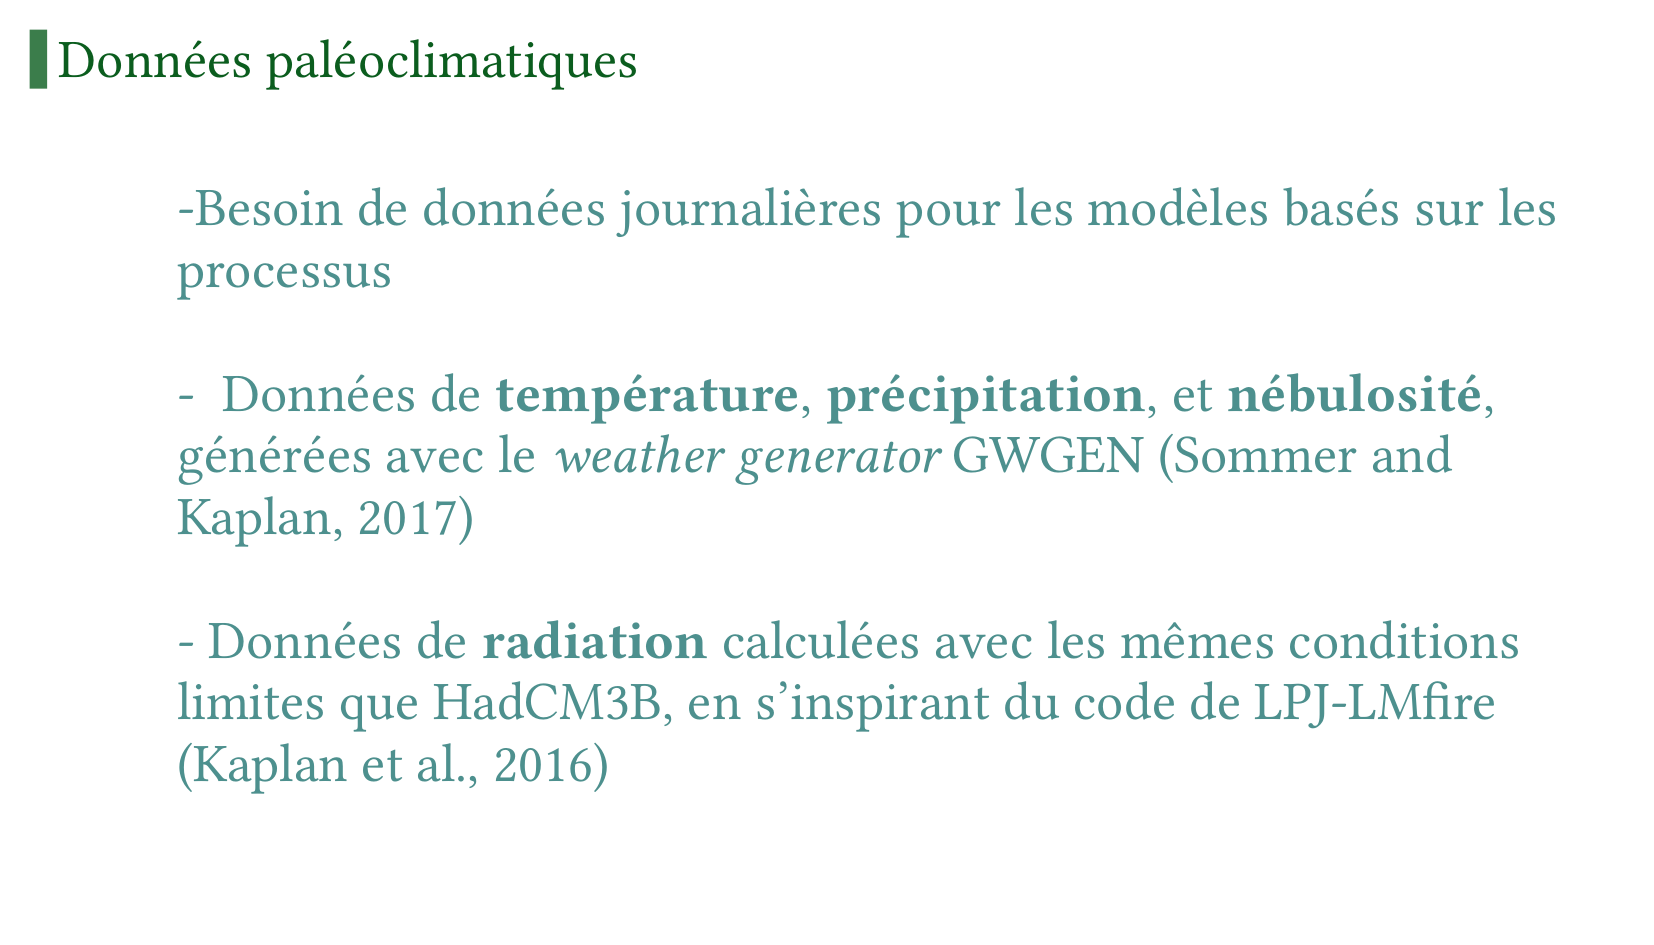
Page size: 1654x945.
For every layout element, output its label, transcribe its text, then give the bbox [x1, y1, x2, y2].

text_box [29, 29, 48, 89]
text_box -Besoin de données journalières pour les modèles basés sur les processus - Données de température, précipitation, et nébulosité, générées avec le weather generator GWGEN (Sommer and Kaplan, 2017) - Données de radiation calculées avec les mêmes conditions limites que HadCM3B, en s’inspirant du code de LPJ-LMfire (Kaplan et al., 2016) [177, 177, 1571, 886]
subtitle Données paléoclimatiques [59, 29, 1571, 119]
